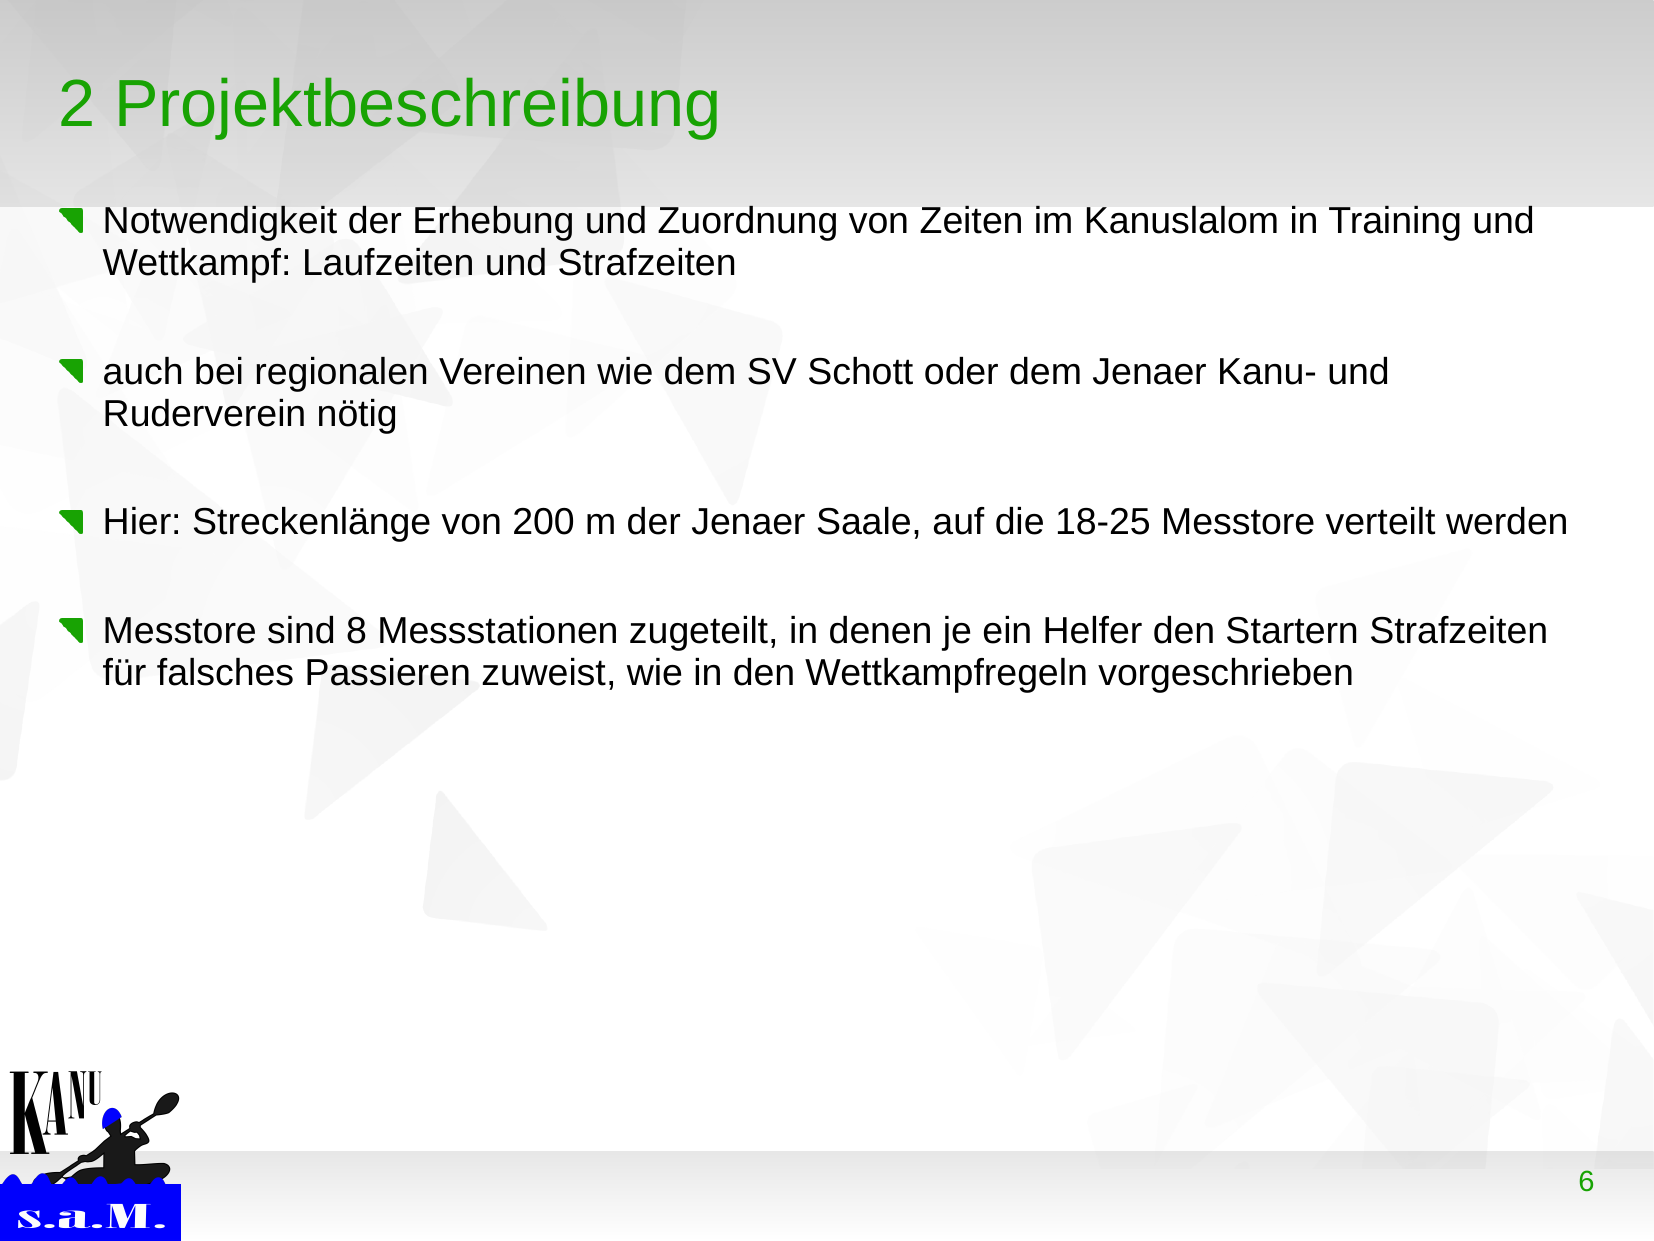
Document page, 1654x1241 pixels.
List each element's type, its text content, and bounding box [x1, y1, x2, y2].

picture [0, 0, 783, 931]
picture [915, 548, 1654, 1169]
picture [0, 1059, 181, 1241]
title 2 Projektbeschreibung [59, 29, 1595, 178]
list Notwendigkeit der Erhebung und Zuordnung von Zeiten im Kanuslalom in Training und Wettkampf: Laufzeiten und Strafzeiten auch bei regionalen Vereinen wie dem SV Schott oder dem Jenaer Kanu- und Ruderverein nötig Hier: Streckenlänge von 200 m der Jenaer Saale, auf die 18-25 Messtore verteilt werden Messtore sind 8 Messstationen zugeteilt, in denen je ein Helfer den Startern Strafzeiten für falsches Passieren zuweist, wie in den Wettkampfregeln vorgeschrieben [59, 199, 1595, 1063]
